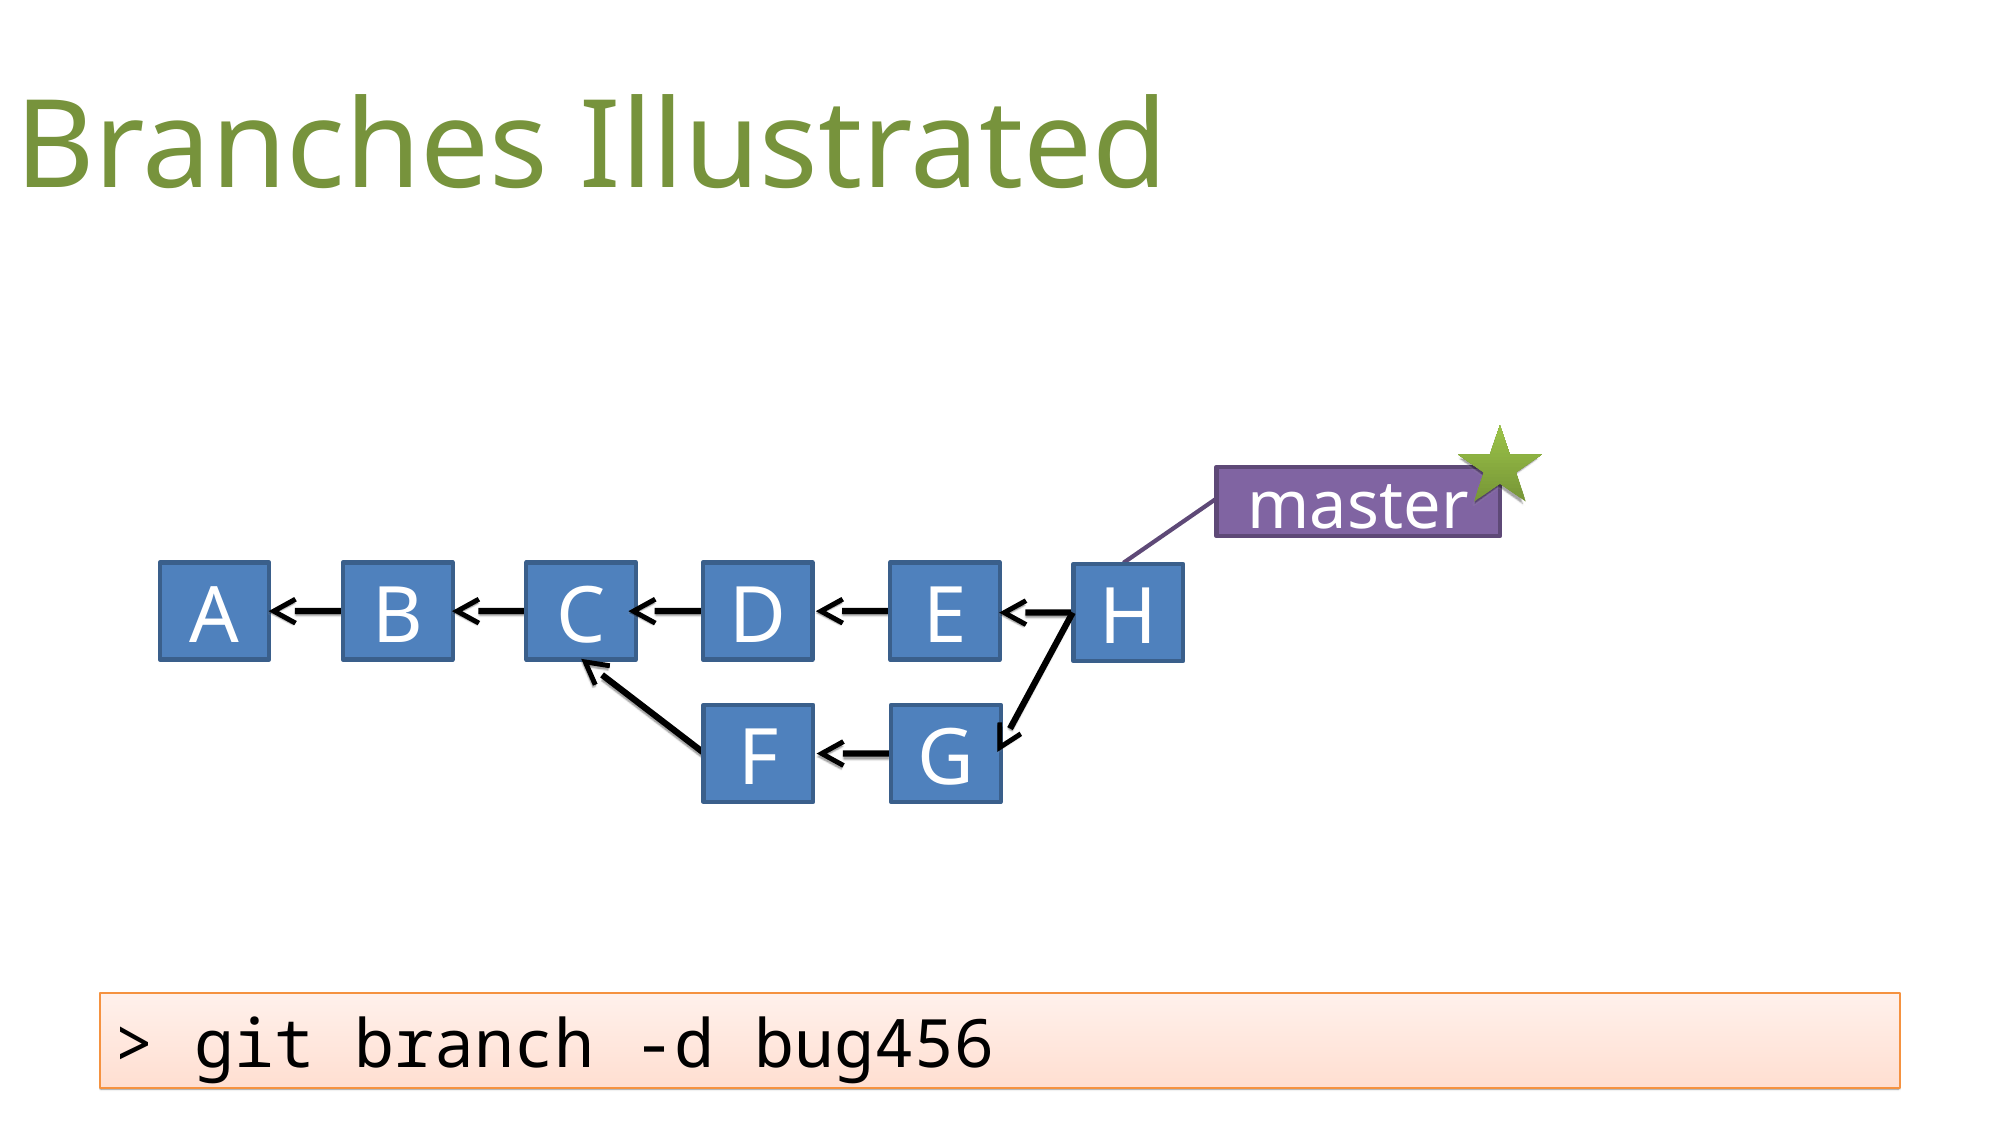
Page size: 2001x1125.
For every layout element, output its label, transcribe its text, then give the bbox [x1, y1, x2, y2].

text_box [1458, 425, 1542, 502]
text_box B [342, 562, 453, 660]
text_box D [702, 562, 813, 660]
text_box A [159, 562, 270, 660]
text_box > git branch -d bug456 [99, 993, 1900, 1088]
text_box F [703, 704, 814, 802]
text_box H [1073, 563, 1184, 662]
title Branches Illustrated [0, 45, 1800, 233]
text_box C [526, 562, 637, 660]
text_box E [890, 562, 1000, 660]
text_box G [890, 704, 1001, 802]
text_box master [1217, 467, 1500, 536]
